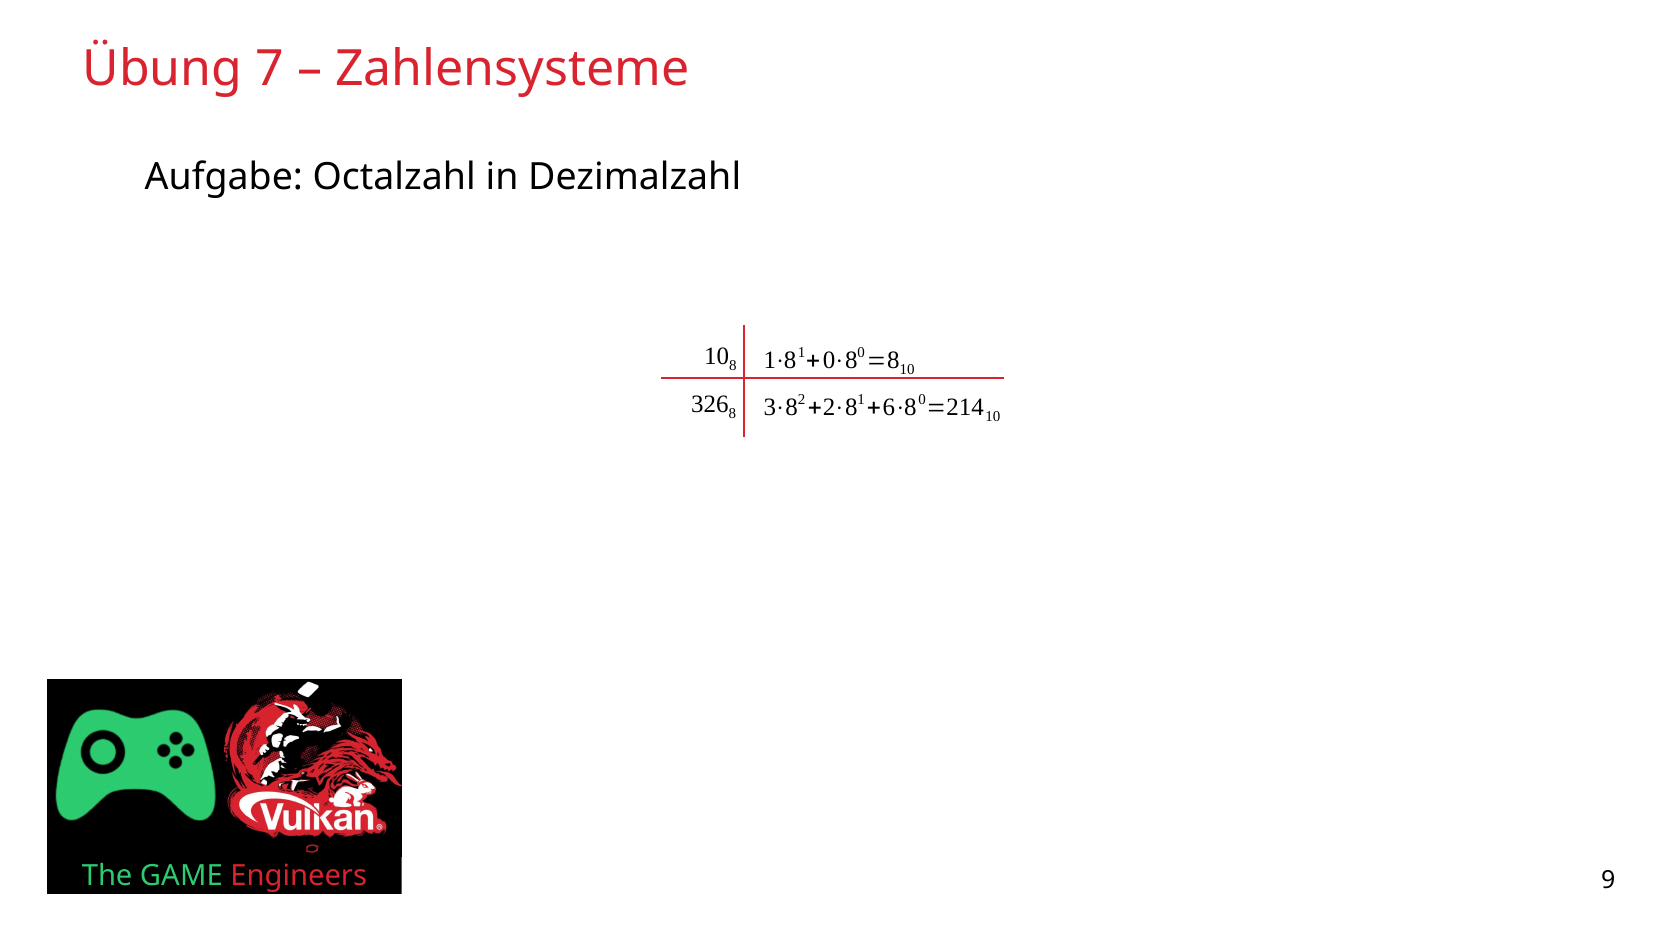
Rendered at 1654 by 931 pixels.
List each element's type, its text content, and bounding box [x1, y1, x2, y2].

picture [47, 679, 402, 857]
chart [685, 390, 744, 423]
chart [697, 342, 744, 374]
chart [757, 343, 922, 378]
text_box Aufgabe: Octalzahl in Dezimalzahl [129, 141, 1489, 245]
chart [757, 390, 1007, 426]
title Übung 7 – Zahlensysteme [82, 36, 1571, 96]
